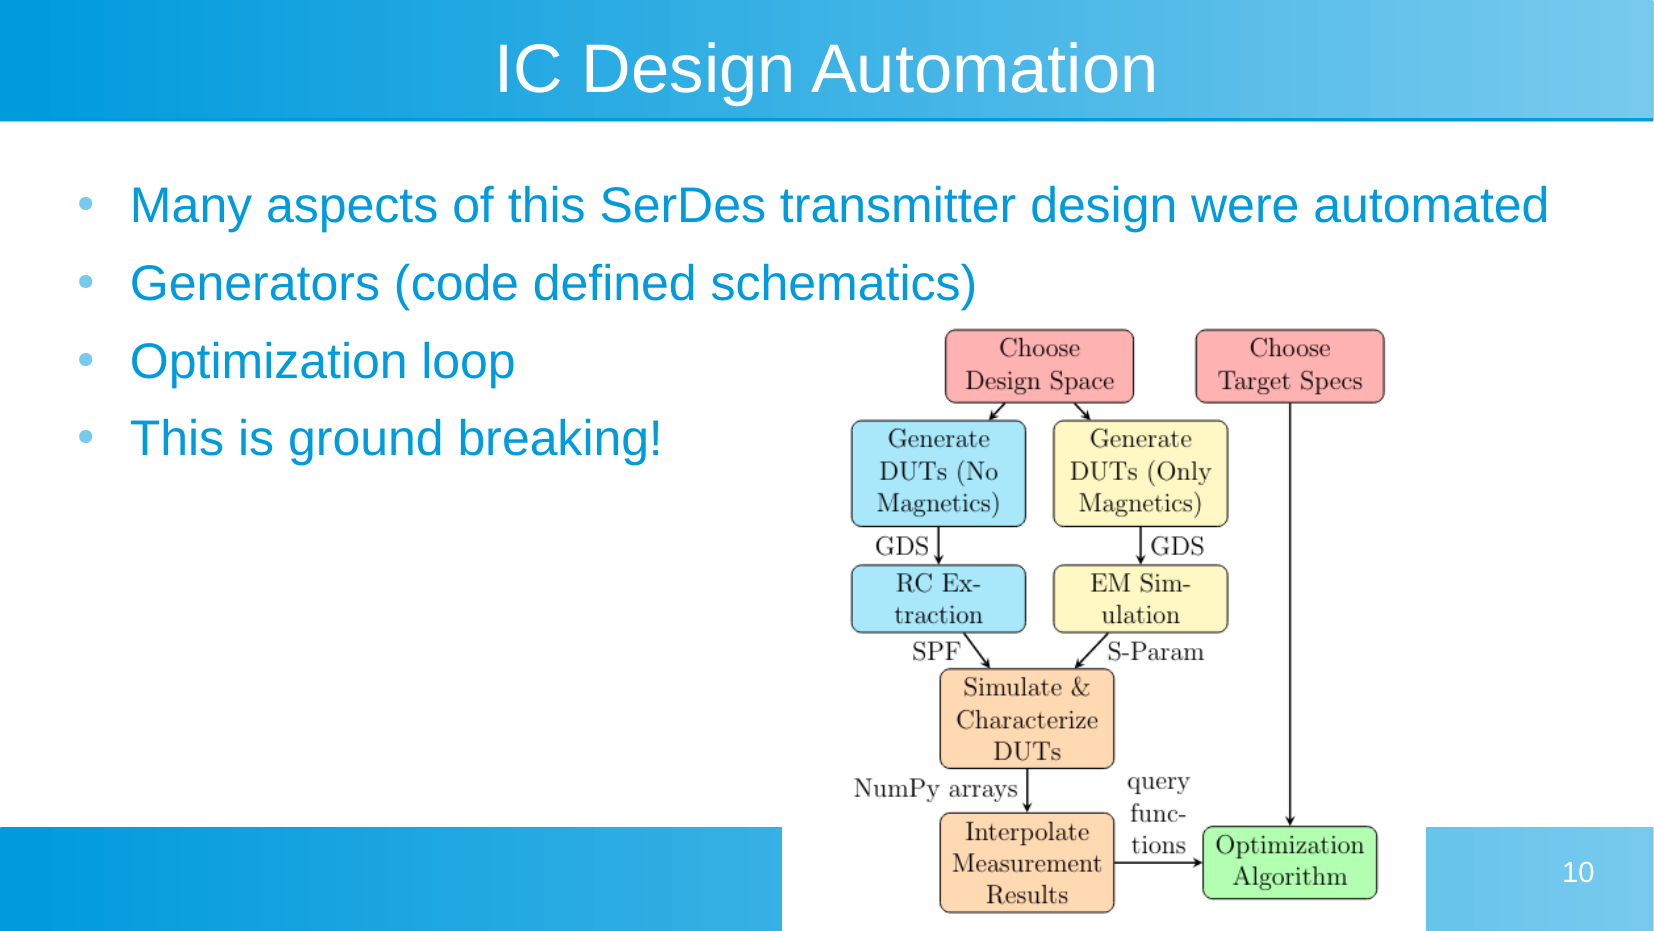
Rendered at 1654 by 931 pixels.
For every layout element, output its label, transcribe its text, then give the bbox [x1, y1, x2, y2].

list Many aspects of this SerDes transmitter design were automated Generators (code defined schematics) Optimization loop This is ground breaking! [59, 177, 1595, 768]
title IC Design Automation [59, 29, 1595, 108]
picture [782, 313, 1426, 931]
